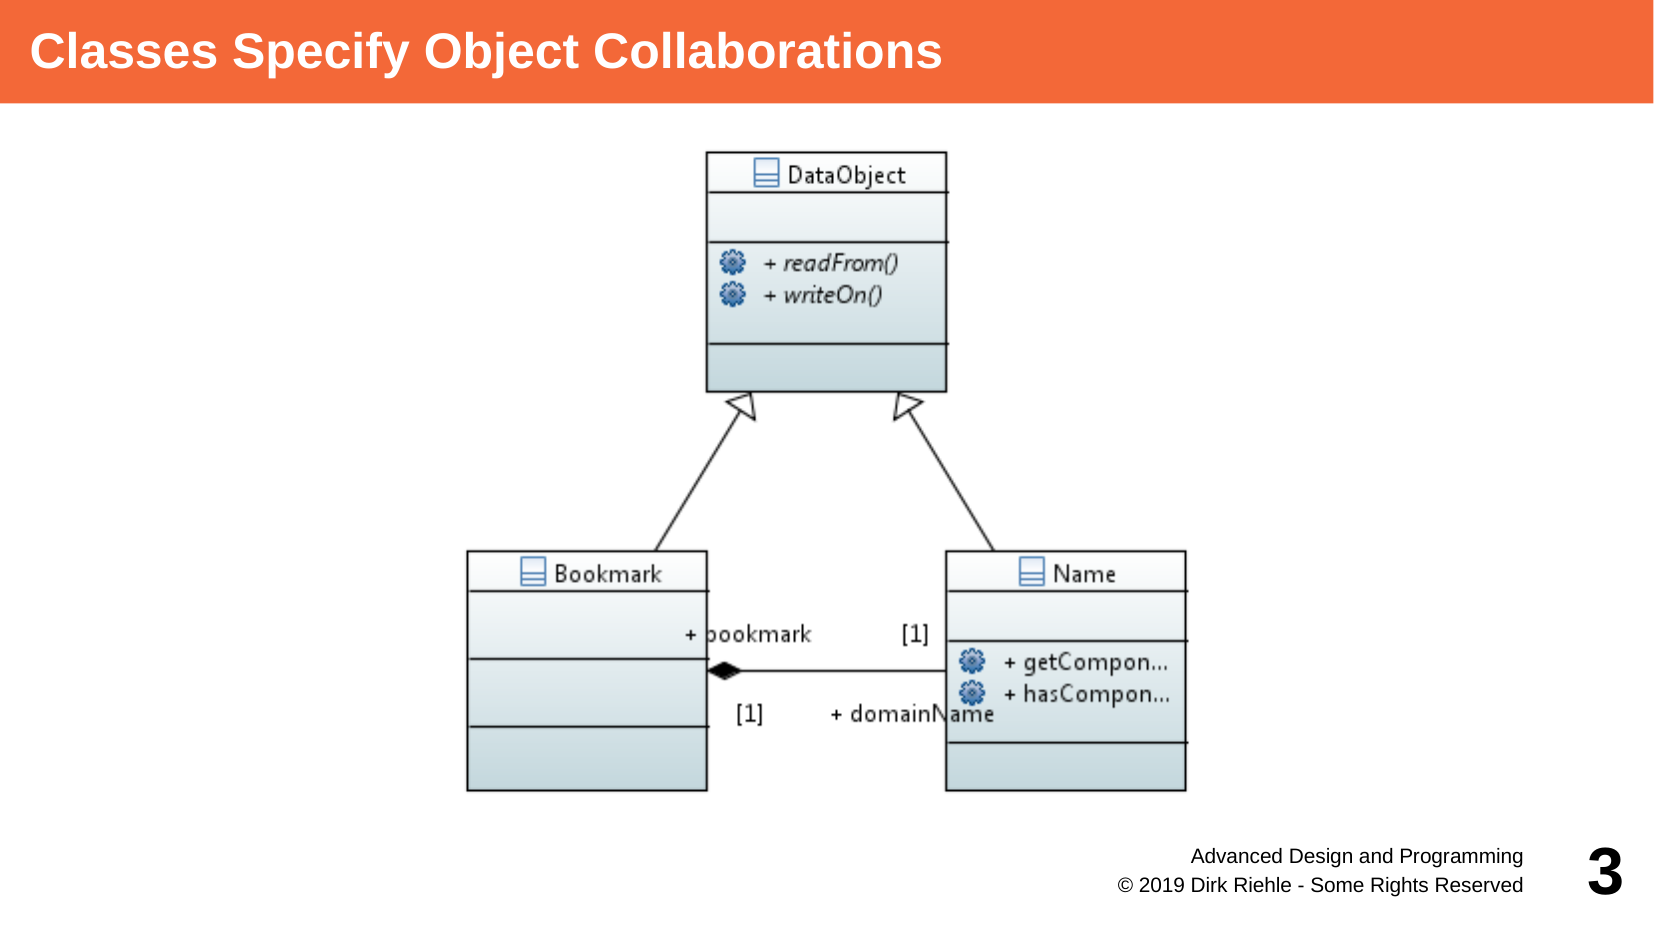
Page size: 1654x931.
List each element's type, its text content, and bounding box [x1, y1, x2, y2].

picture [447, 132, 1207, 813]
title Classes Specify Object Collaborations [0, 0, 1654, 104]
